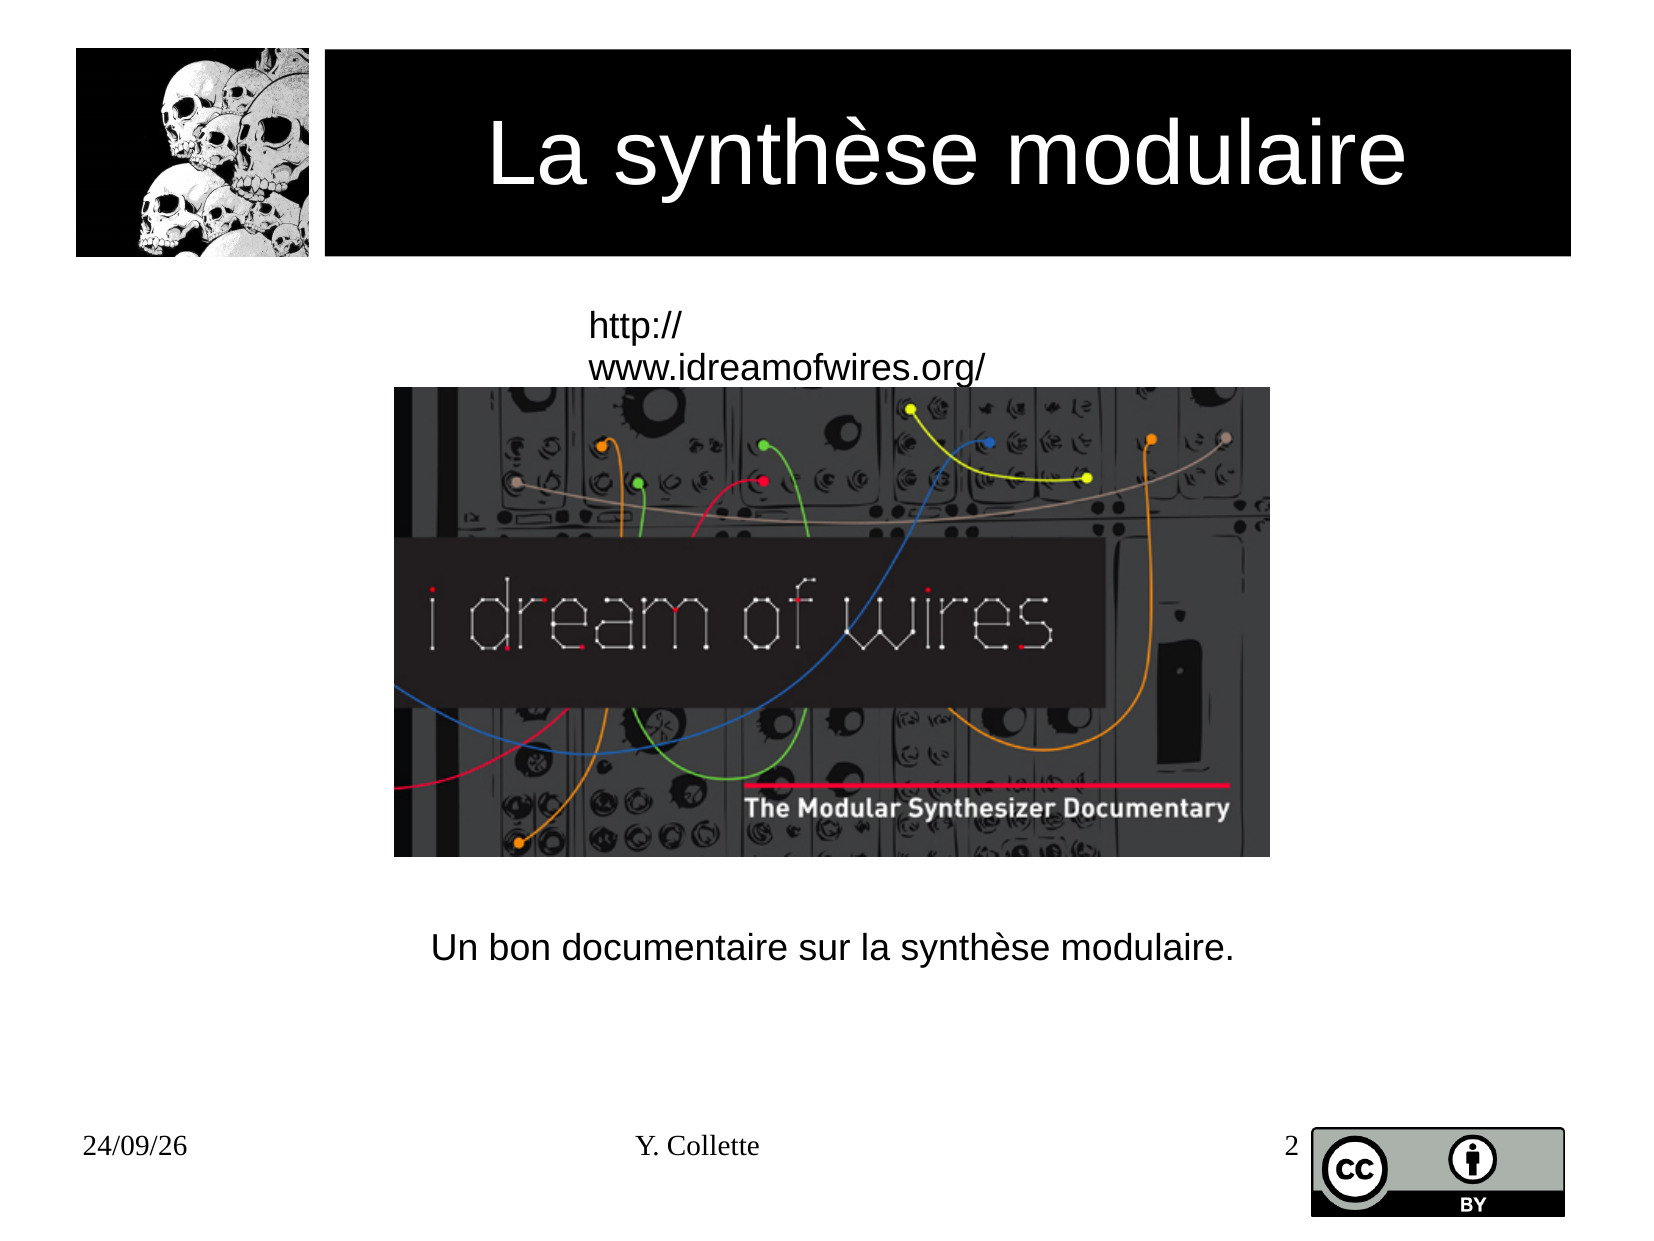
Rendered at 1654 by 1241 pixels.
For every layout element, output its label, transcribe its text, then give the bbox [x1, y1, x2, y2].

picture [1311, 1127, 1565, 1217]
picture [394, 387, 1270, 857]
title La synthèse modulaire [324, 49, 1571, 257]
picture [76, 48, 309, 257]
text_box Un bon documentaire sur la synthèse modulaire. [415, 918, 1254, 976]
text_box http://www.idreamofwires.org/ [573, 297, 1095, 387]
